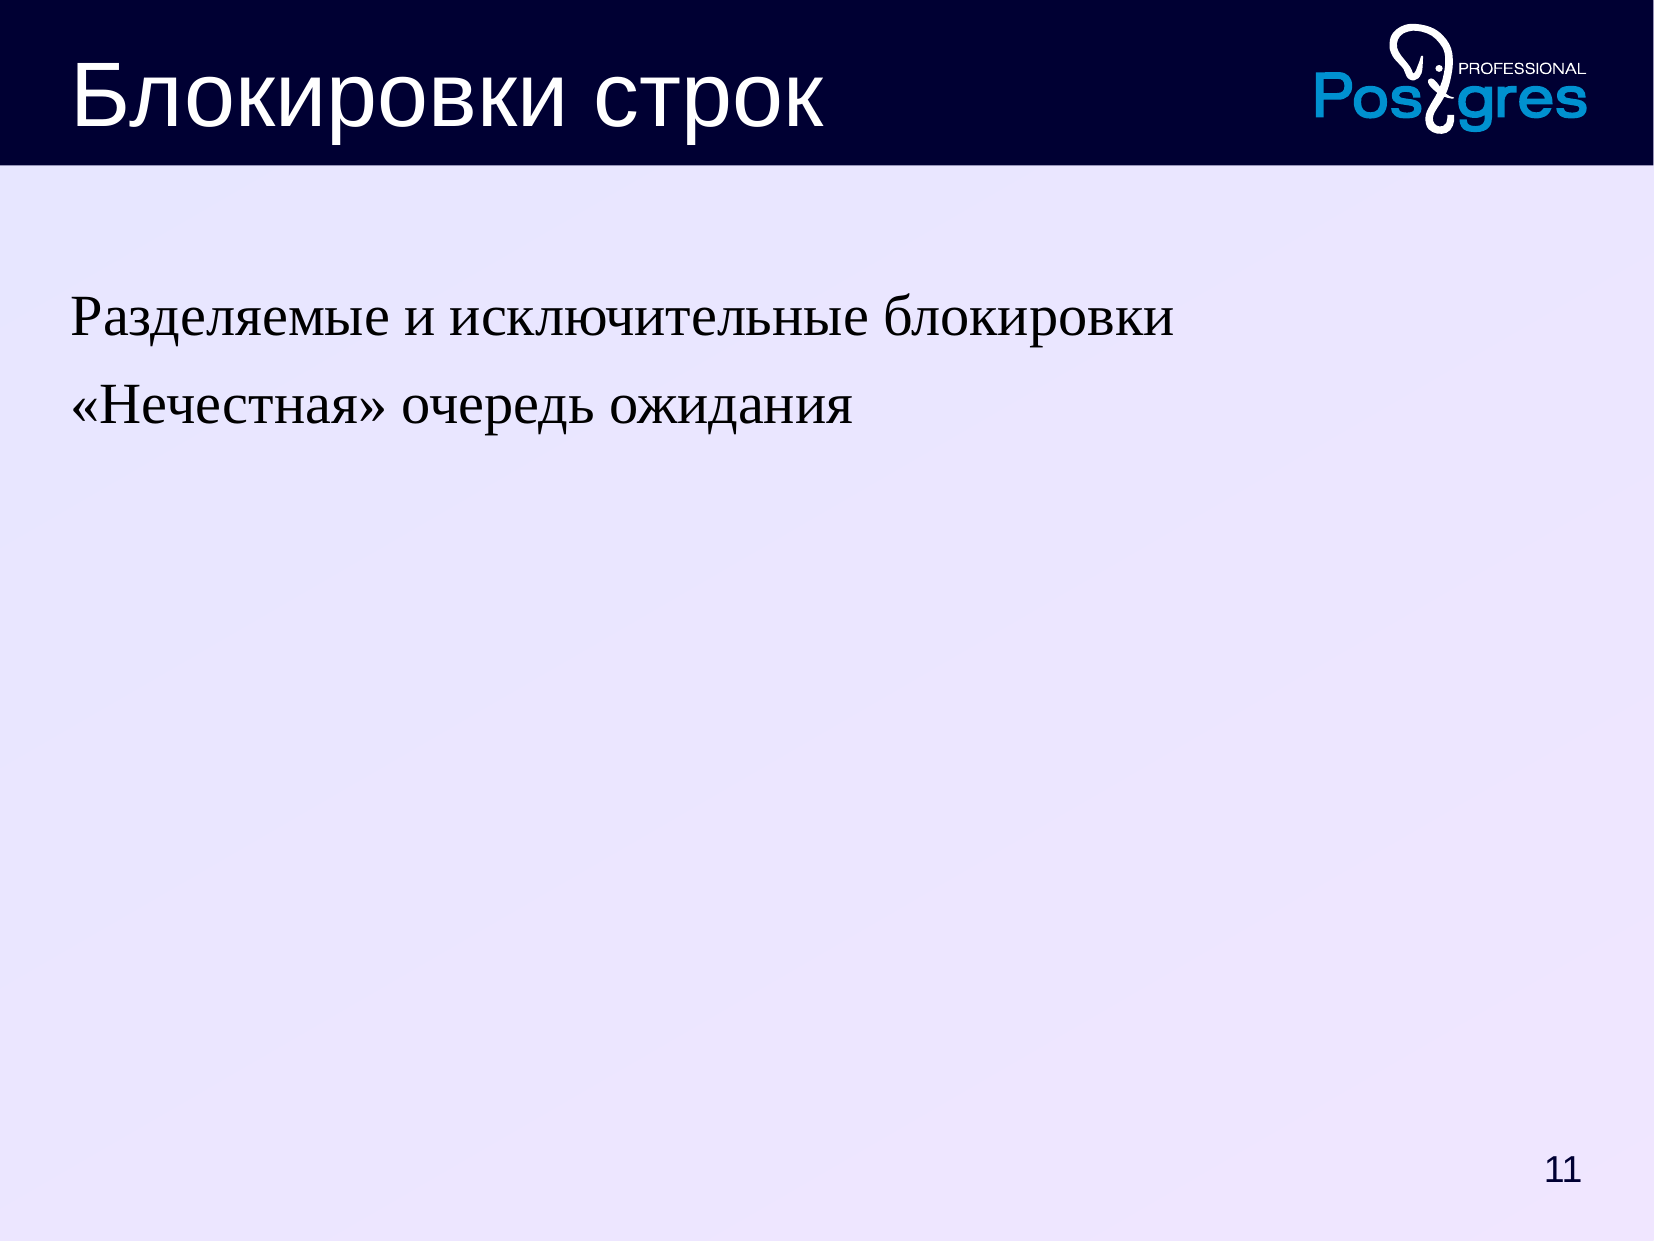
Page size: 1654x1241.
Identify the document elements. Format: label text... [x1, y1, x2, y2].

list Разделяемые и исключительные блокировки «Нечестная» очередь ожидания [70, 283, 1559, 1003]
title Блокировки строк [70, 43, 1241, 147]
